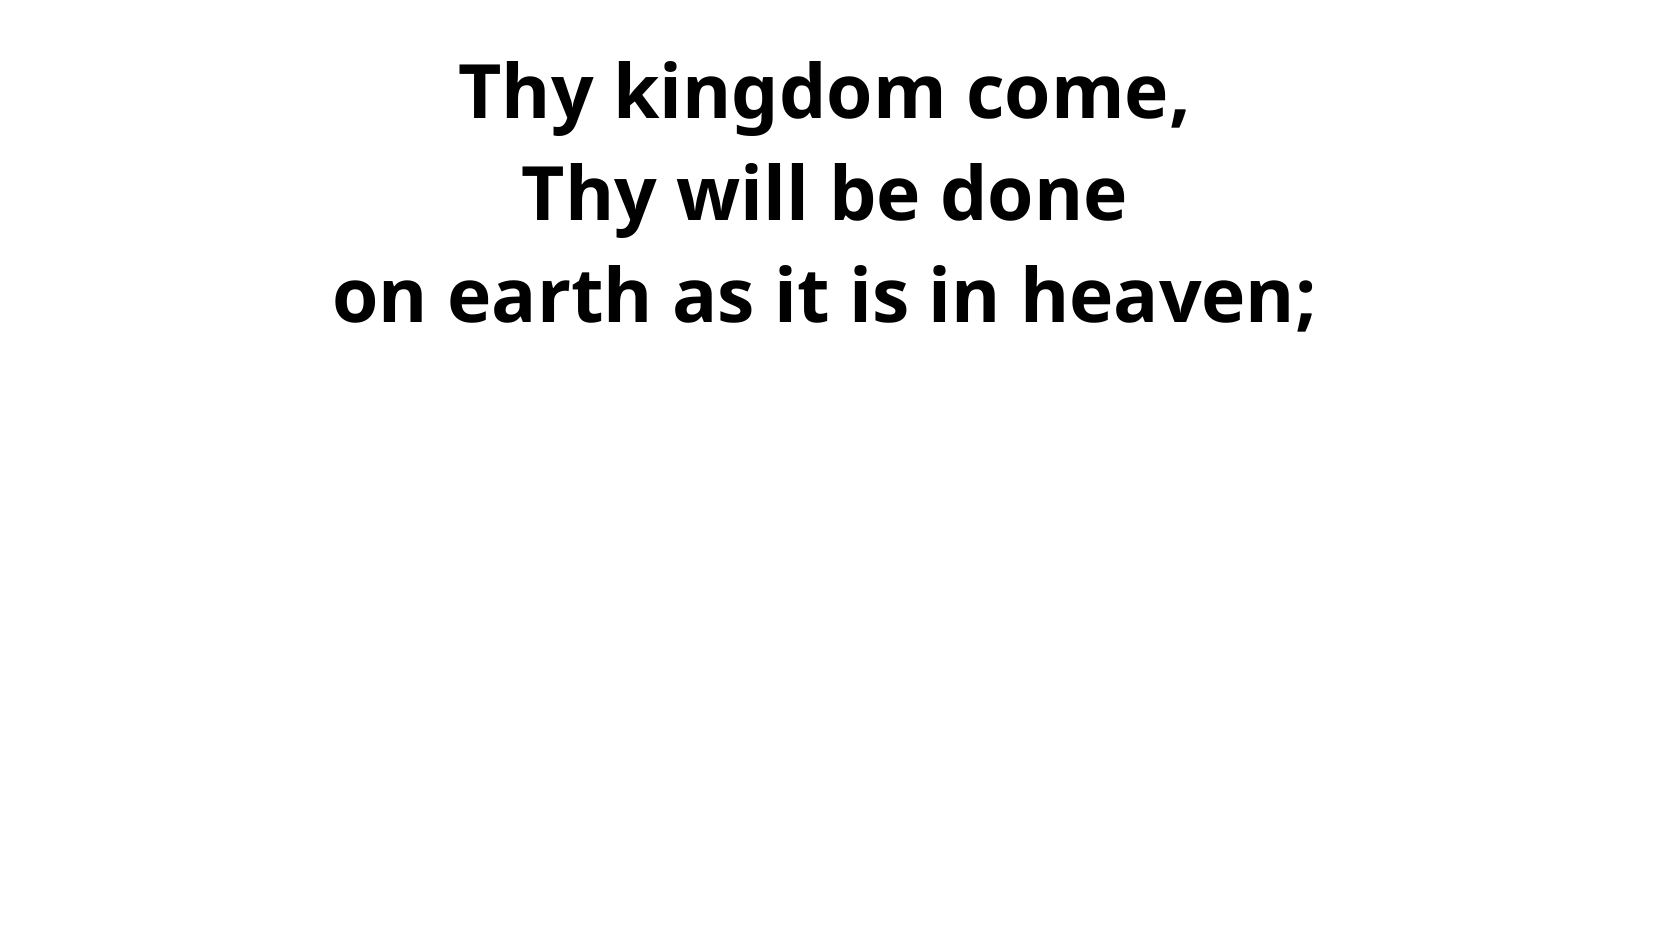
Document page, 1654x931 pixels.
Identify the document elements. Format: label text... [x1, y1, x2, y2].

text_box Thy kingdom come, Thy will be done on earth as it is in heaven; [75, 30, 1576, 346]
